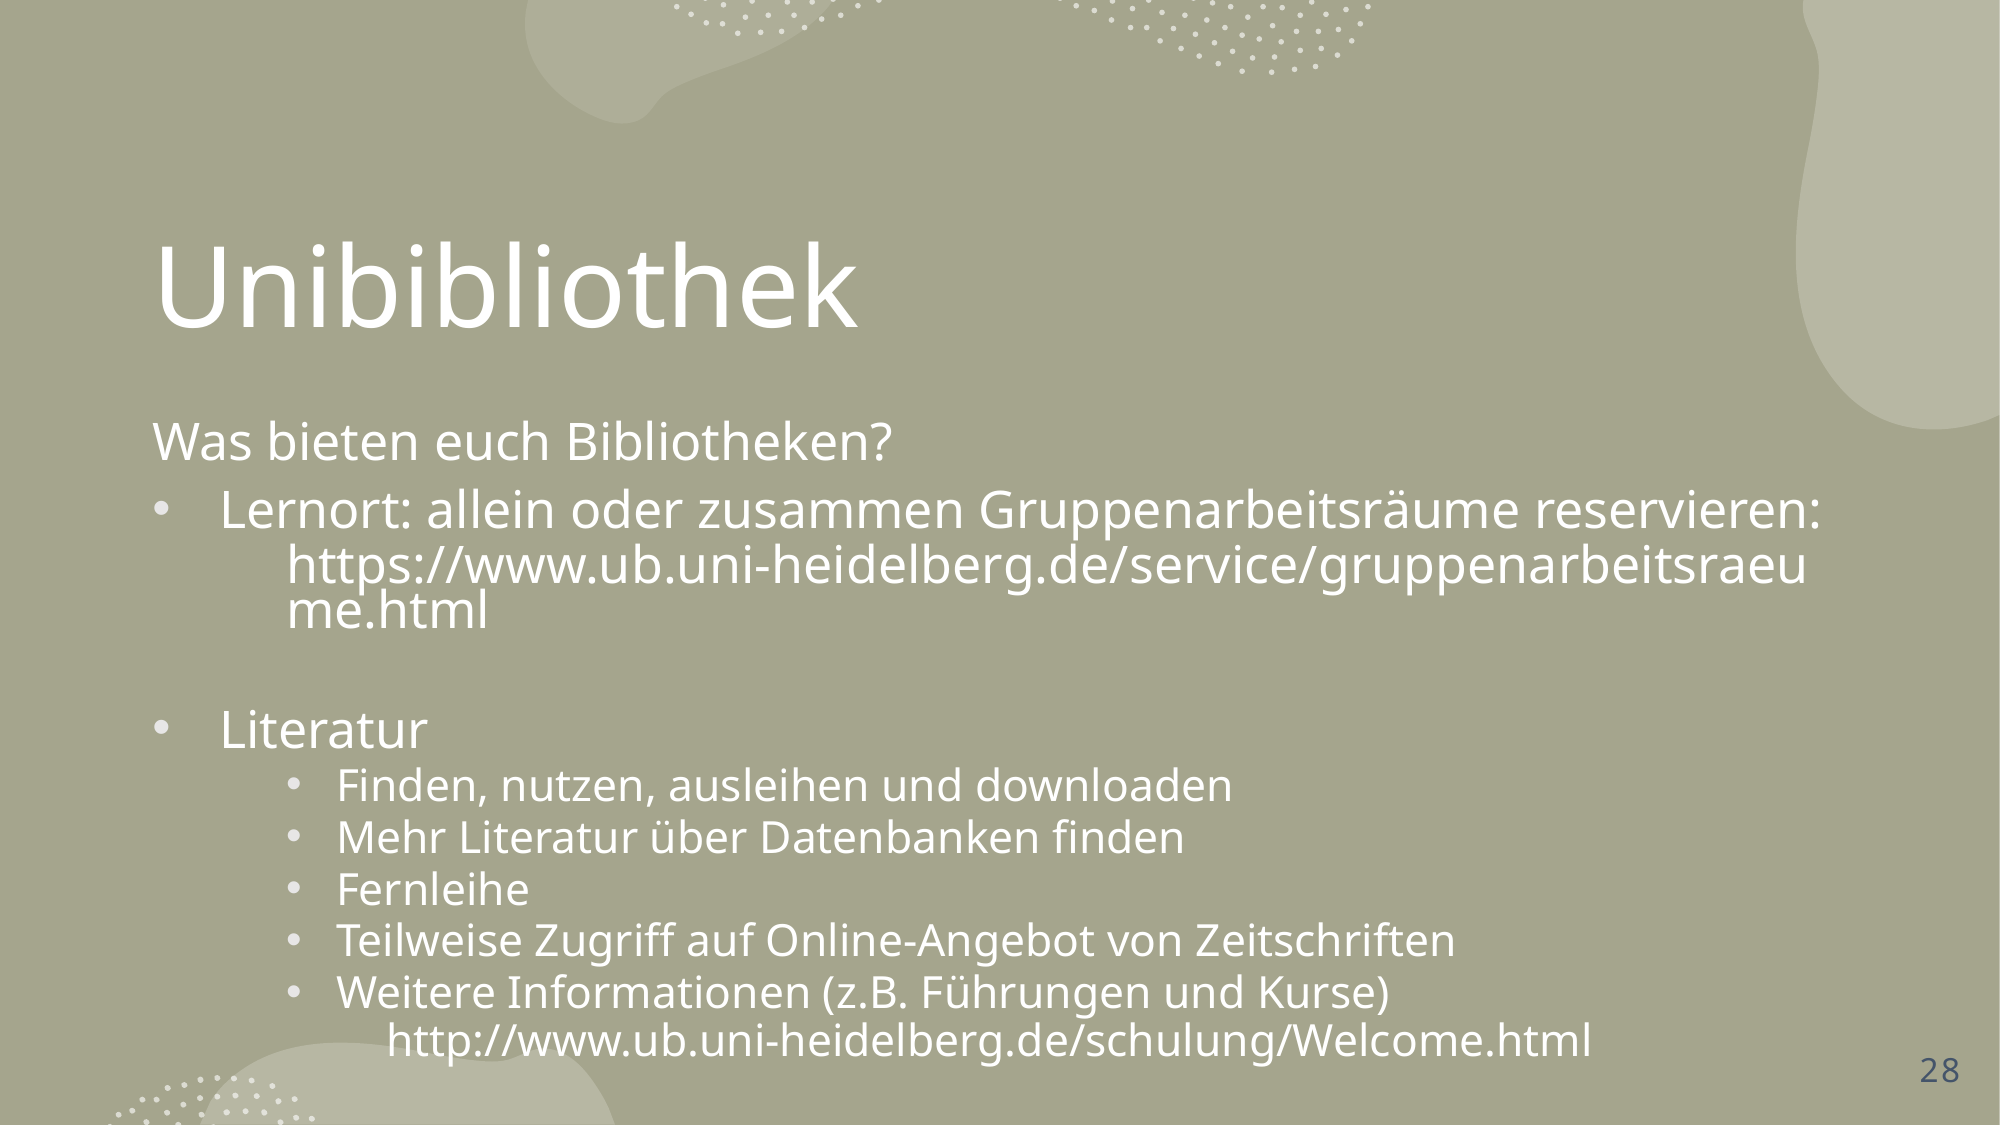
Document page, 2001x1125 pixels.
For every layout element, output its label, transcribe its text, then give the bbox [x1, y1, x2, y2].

title Unibibliothek [137, 182, 1863, 400]
text_box [1887, 1019, 1993, 1125]
list Was bieten euch Bibliotheken? Lernort: allein oder zusammen Gruppenarbeitsräume reservieren: https://www.ub.uni-heidelberg.de/service/gruppenarbeitsraeume.html Literatur Finden, nutzen, ausleihen und downloaden Mehr Literatur über Datenbanken finden Fernleihe Teilweise Zugriff auf Online-Angebot von Zeitschriften Weitere Informationen (z.B. Führungen und Kurse) http://www.ub.uni-heidelberg.de/schulung/Welcome.html [137, 413, 1863, 1071]
